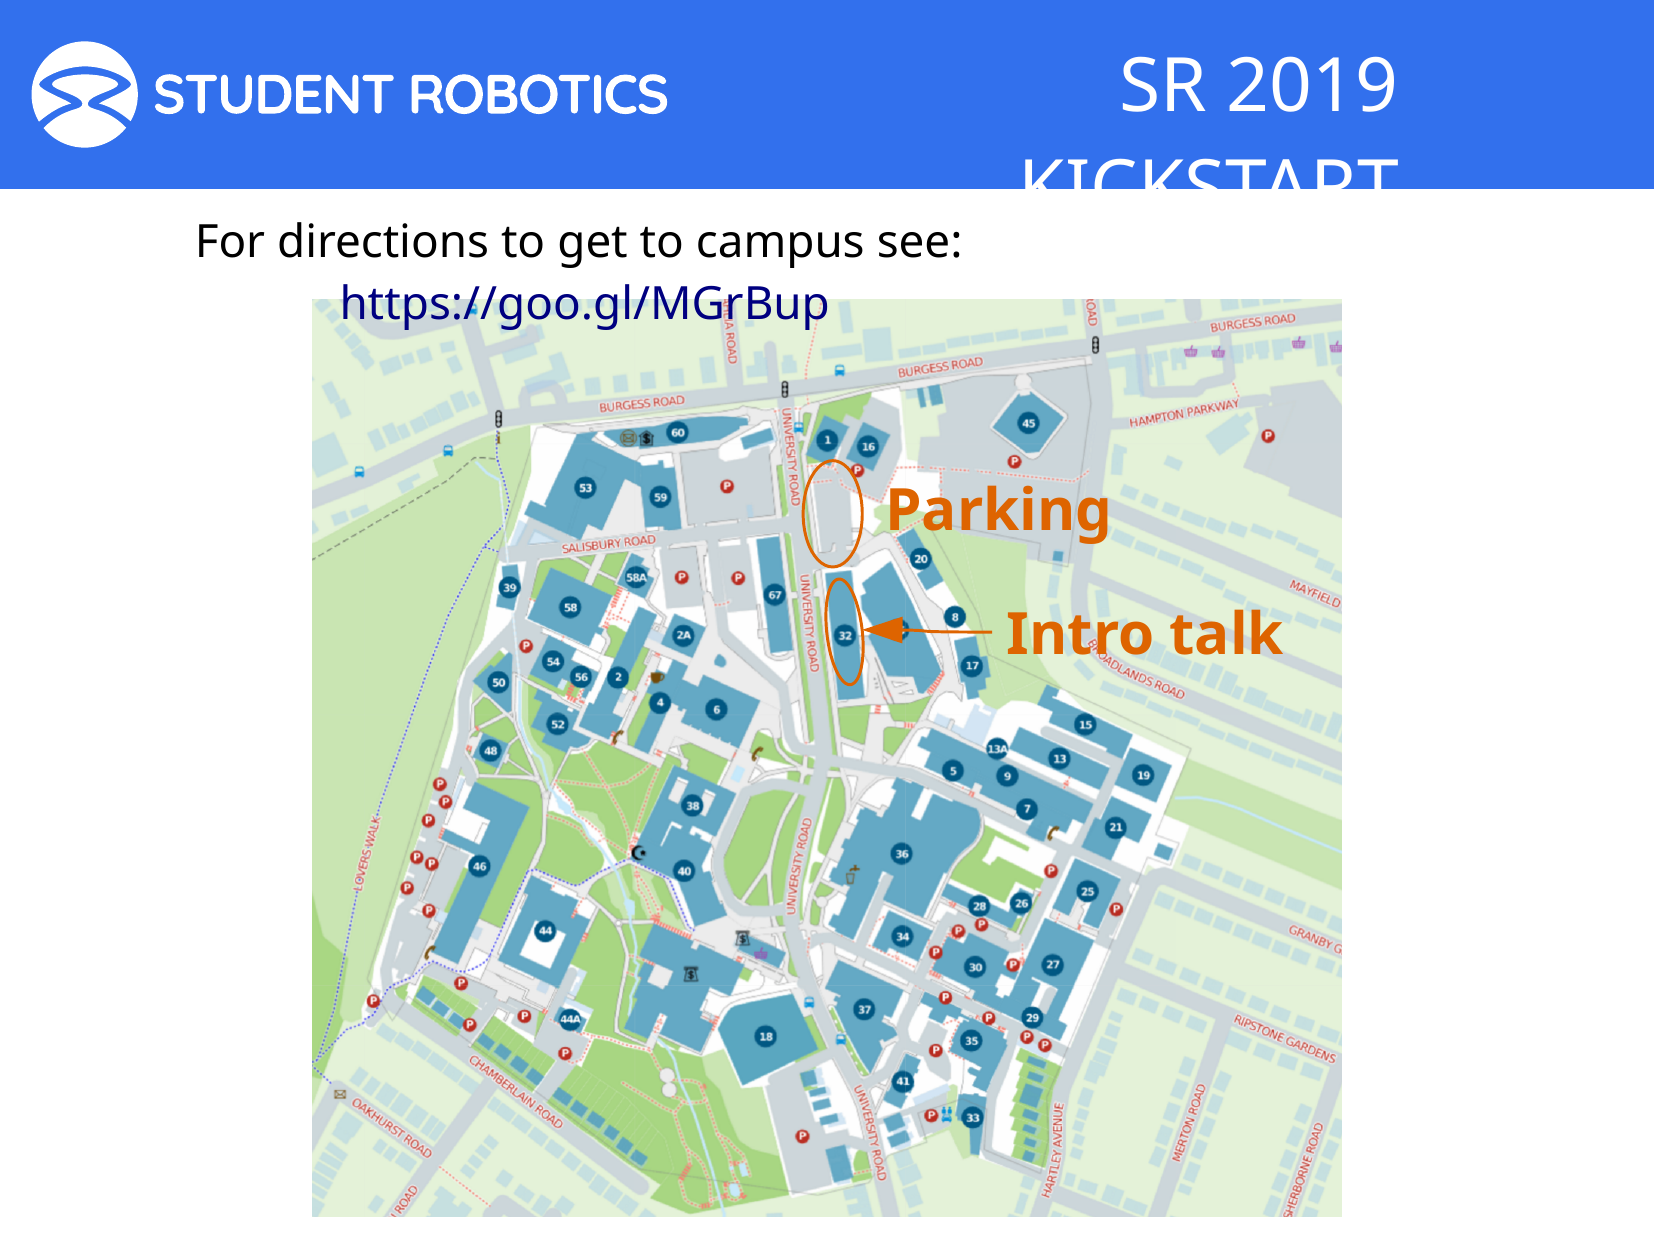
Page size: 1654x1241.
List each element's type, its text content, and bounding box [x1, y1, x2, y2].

picture [666, 299, 676, 313]
picture [408, 299, 421, 316]
text_box For directions to get to campus see: https://goo.gl/MGrBup [180, 200, 1474, 279]
text_box [0, 0, 1654, 189]
picture [532, 299, 546, 316]
picture [504, 299, 517, 316]
picture [809, 299, 822, 316]
text_box SR 2019 Kickstart [1003, 23, 1630, 150]
picture [781, 299, 793, 316]
picture [31, 41, 668, 148]
text_box Intro talk [992, 585, 1292, 680]
picture [600, 299, 613, 316]
text_box [1278, 168, 1294, 189]
picture [752, 304, 766, 316]
text_box [825, 579, 864, 685]
text_box [803, 460, 863, 567]
picture [312, 299, 1342, 1217]
text_box [1324, 165, 1345, 185]
picture [560, 299, 574, 316]
text_box Parking [870, 461, 1123, 556]
